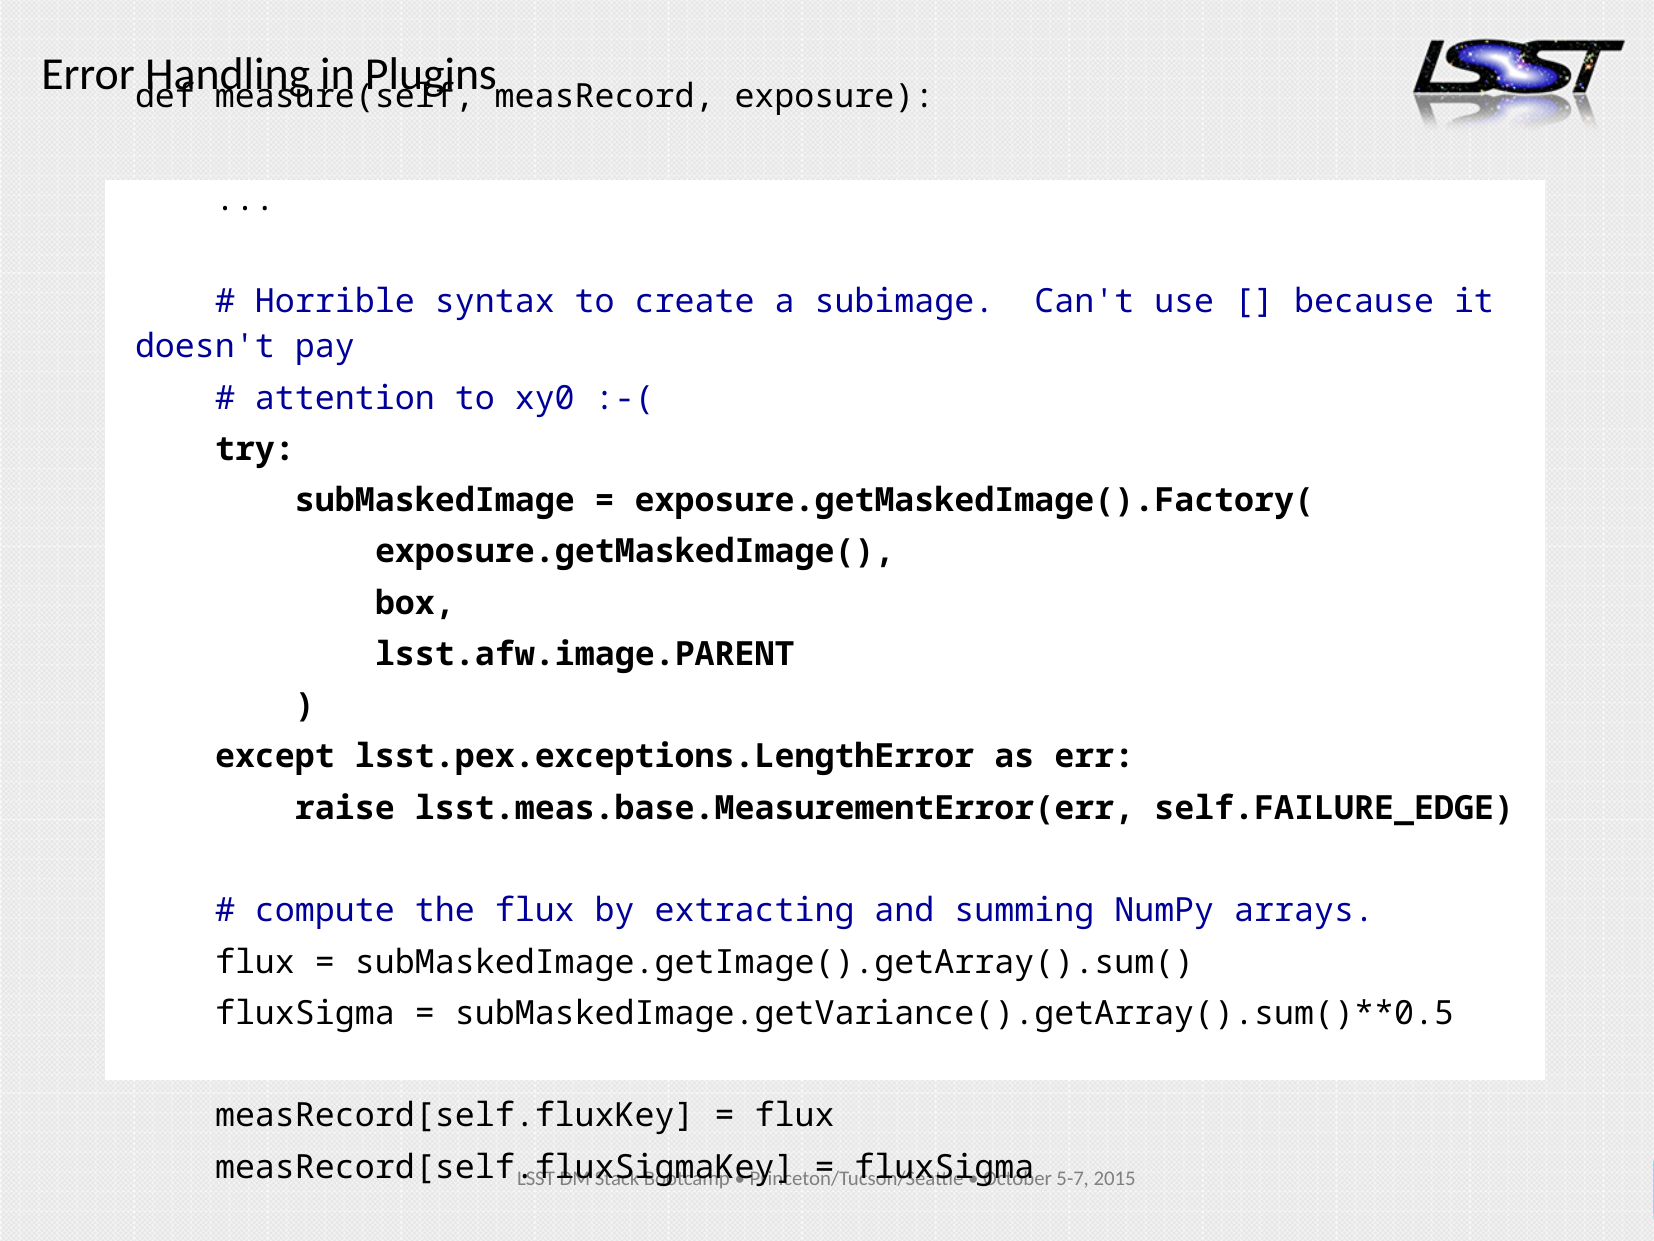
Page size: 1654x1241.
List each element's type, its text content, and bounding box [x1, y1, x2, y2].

list def measure(self, measRecord, exposure): ... # Horrible syntax to create a subimage. Can't use [] because it doesn't pay # attention to xy0 :-( try: subMaskedImage = exposure.getMaskedImage().Factory( exposure.getMaskedImage(), box, lsst.afw.image.PARENT ) except lsst.pex.exceptions.LengthError as err: raise lsst.meas.base.MeasurementError(err, self.FAILURE_EDGE) # compute the flux by extracting and summing NumPy arrays. flux = subMaskedImage.getImage().getArray().sum() fluxSigma = subMaskedImage.getVariance().getArray().sum()**0.5 measRecord[self.fluxKey] = flux measRecord[self.fluxSigmaKey] = fluxSigma [105, 180, 1546, 1081]
picture [0, 0, 1654, 1241]
title Error Handling in Plugins [41, 27, 1161, 129]
